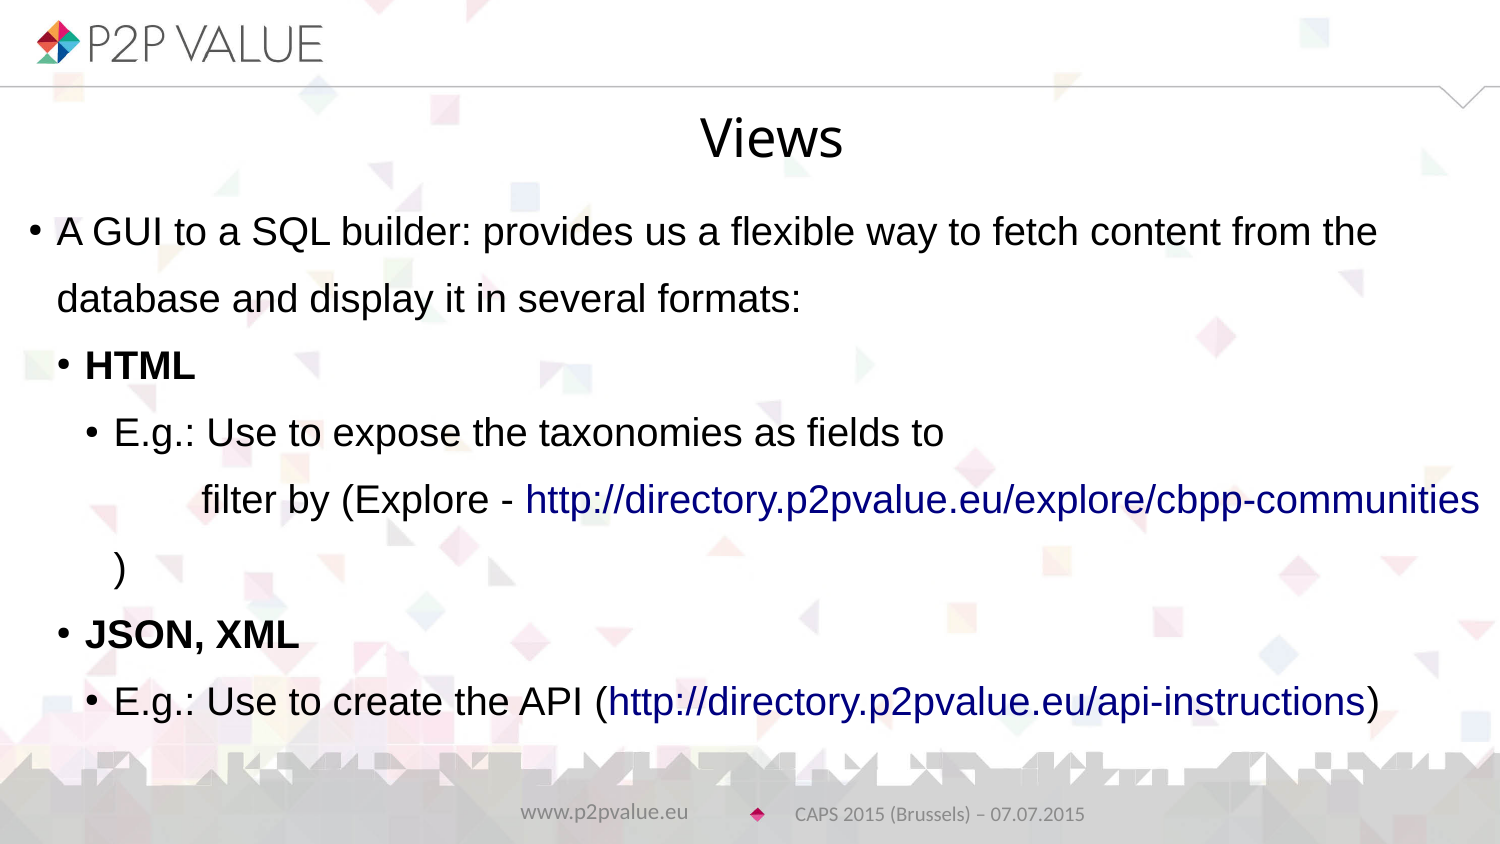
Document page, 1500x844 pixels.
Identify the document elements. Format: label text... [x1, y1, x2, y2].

text_box www.p2pvalue.eu [514, 790, 733, 830]
picture [0, 0, 1500, 844]
subtitle A GUI to a SQL builder: provides us a flexible way to fetch content from the database and display it in several formats: HTML E.g.: Use to expose the taxonomies as fields to filter by (Explore - http://directory.p2pvalue.eu/explore/cbpp-communities) JSON, XML E.g.: Use to create the API (http://directory.p2pvalue.eu/api-instructions) [15, 180, 1496, 736]
text_box CAPS 2015 (Brussels) – 07.07.2015 [781, 790, 1474, 836]
title Views [105, 92, 1441, 180]
